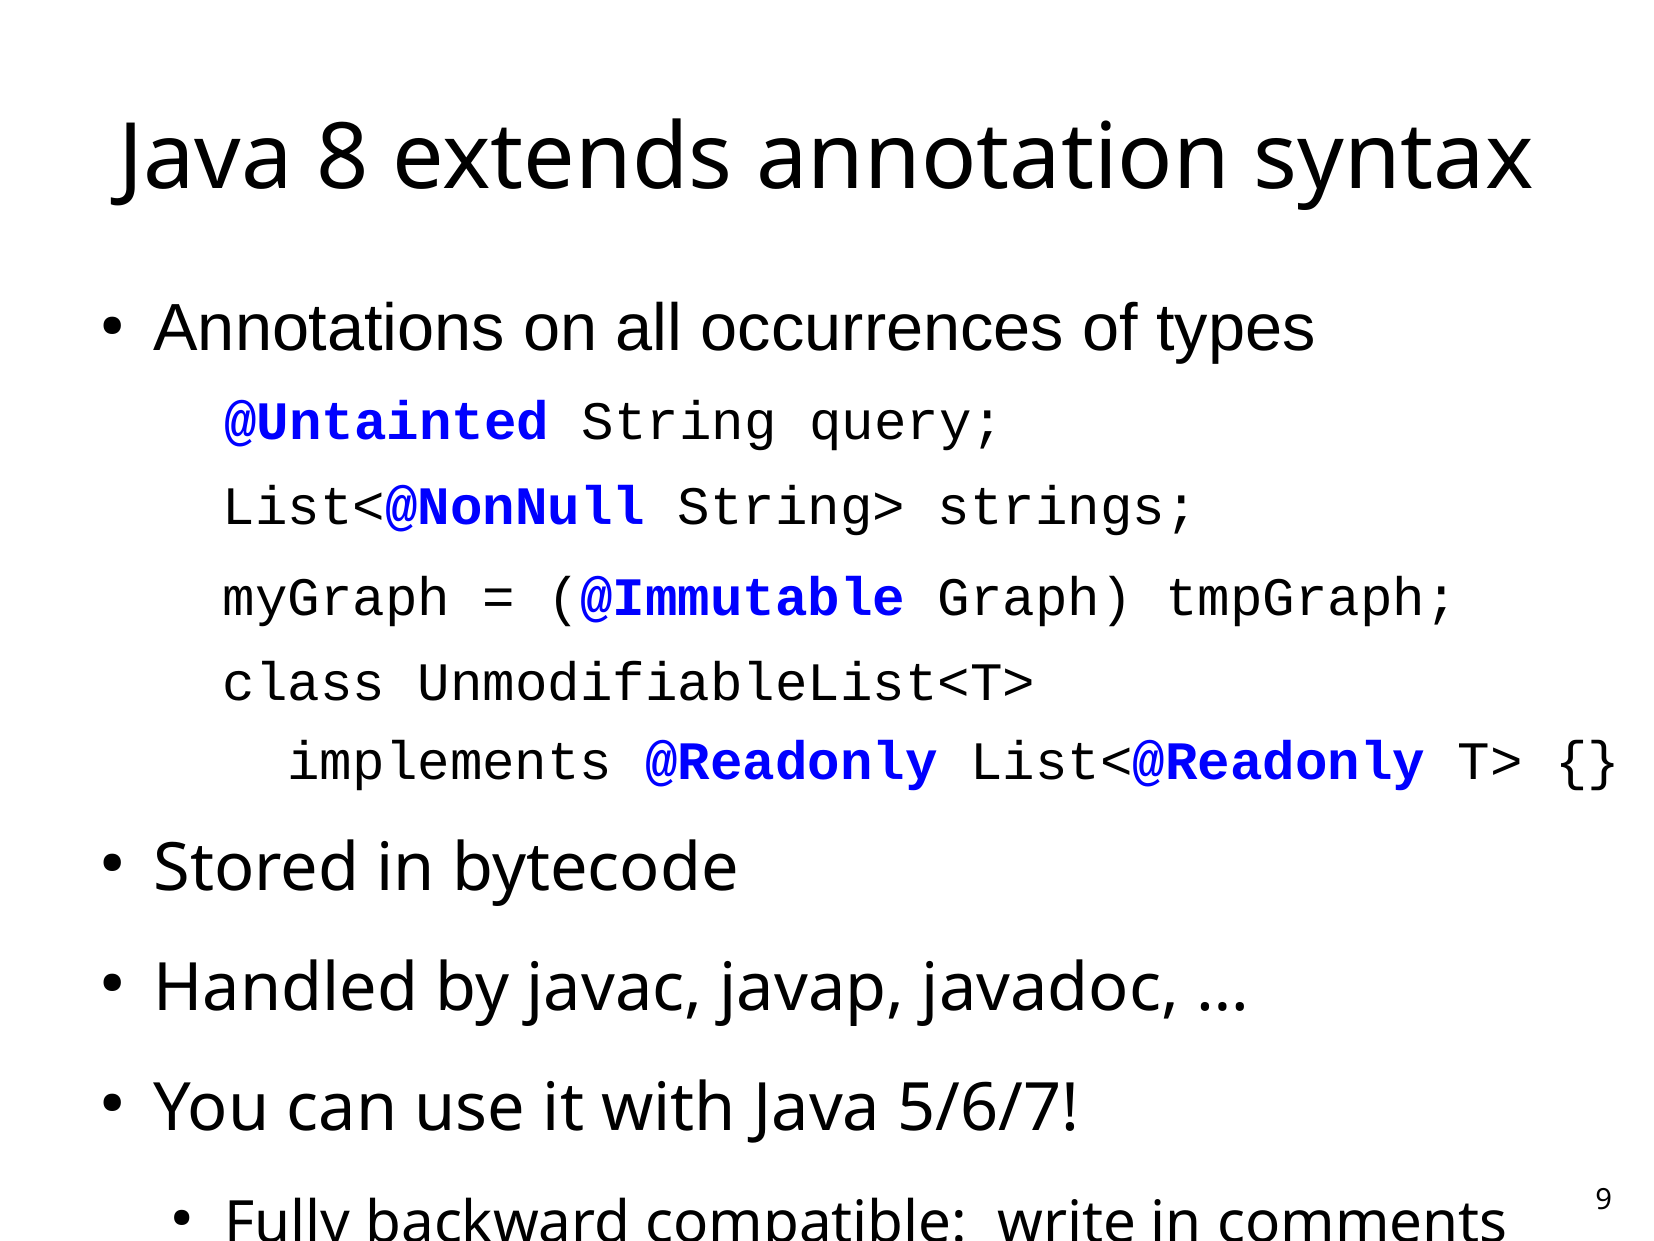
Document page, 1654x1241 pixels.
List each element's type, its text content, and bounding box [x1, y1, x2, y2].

title Java 8 extends annotation syntax [82, 56, 1571, 250]
list Annotations on all occurrences of types @Untainted String query; List<@NonNull String> strings; myGraph = (@Immutable Graph) tmpGraph; class UnmodifiableList<T> implements @Readonly List<@Readonly T> {} Stored in bytecode Handled by javac, javap, javadoc, … You can use it with Java 5/6/7! Fully backward compatible: write in comments [82, 290, 1654, 1209]
